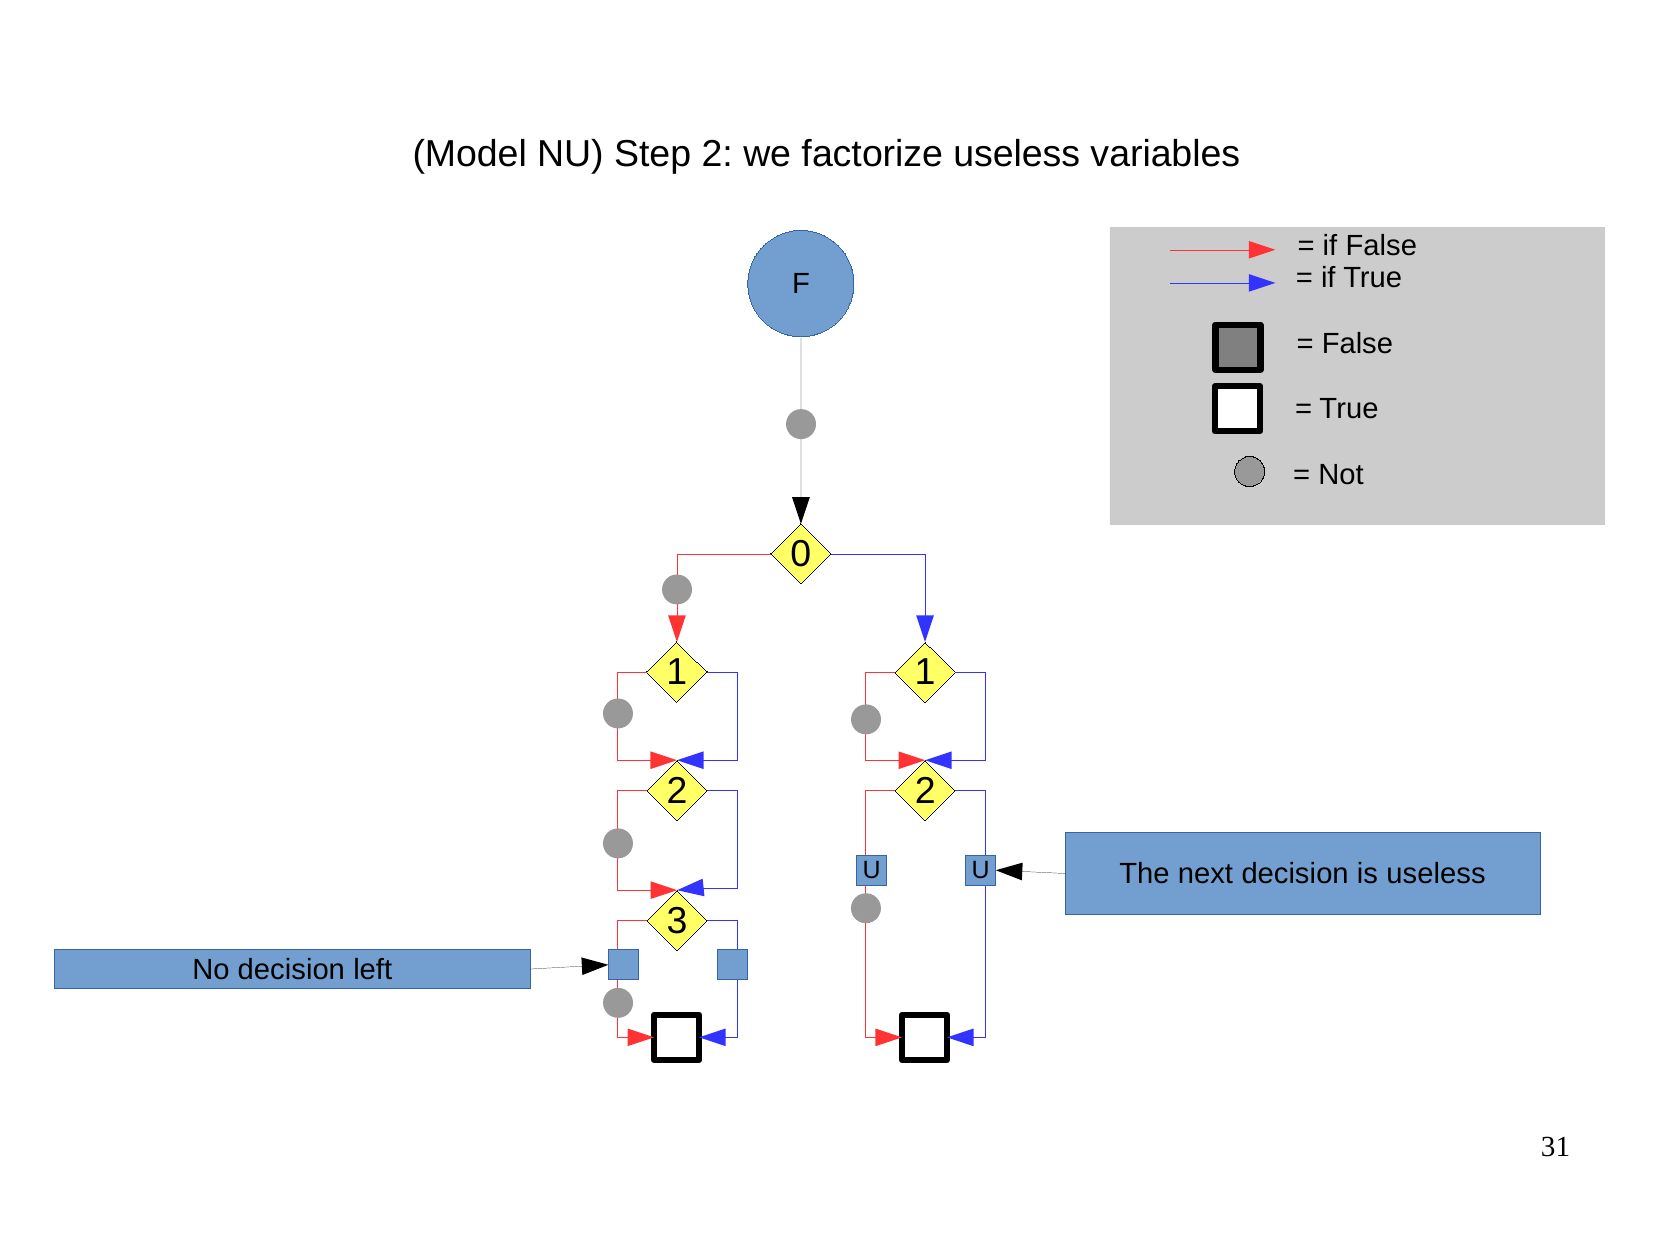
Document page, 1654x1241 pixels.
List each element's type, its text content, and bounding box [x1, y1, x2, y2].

text_box 2 [647, 761, 707, 821]
text_box 2 [895, 761, 955, 821]
text_box = if False = if True = False = True = Not [1109, 227, 1605, 525]
text_box F [747, 257, 854, 337]
text_box 0 [770, 523, 831, 584]
text_box [662, 574, 693, 605]
text_box The next decision is useless [1065, 832, 1541, 915]
text_box [602, 698, 634, 729]
text_box [603, 987, 634, 1018]
text_box [602, 828, 634, 859]
text_box [850, 704, 882, 735]
text_box [1215, 324, 1261, 370]
text_box [608, 949, 639, 980]
text_box 1 [895, 642, 956, 703]
text_box [1234, 456, 1265, 487]
text_box U [856, 855, 887, 886]
text_box 1 [646, 641, 708, 703]
text_box [850, 893, 881, 924]
text_box U [965, 855, 996, 886]
text_box No decision left [54, 949, 531, 989]
text_box [654, 1014, 700, 1060]
text_box 3 [647, 891, 707, 951]
text_box [786, 409, 817, 440]
text_box [902, 1014, 948, 1060]
title (Model NU) Step 2: we factorize useless variables [82, 49, 1571, 257]
text_box [717, 949, 748, 980]
text_box [1215, 386, 1261, 432]
